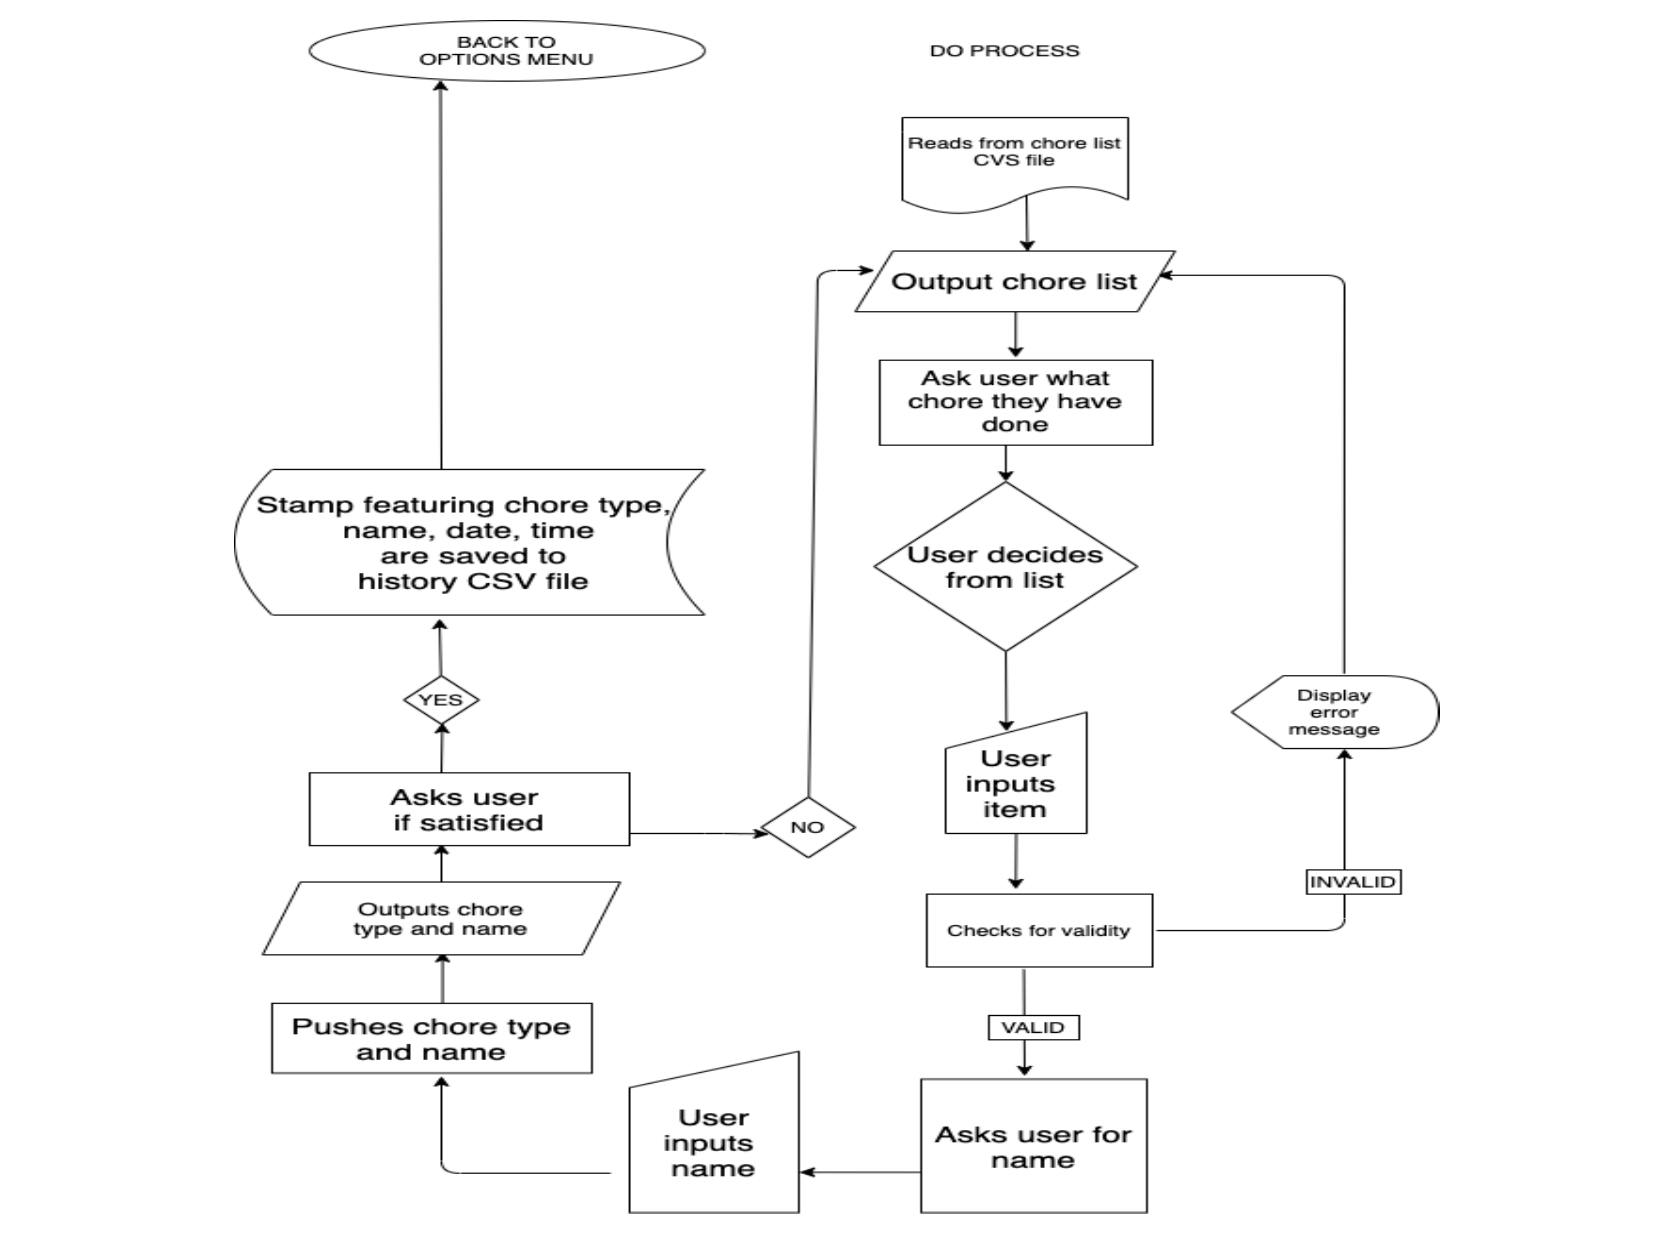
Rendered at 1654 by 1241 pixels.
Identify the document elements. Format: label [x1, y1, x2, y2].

picture [234, 20, 1440, 1214]
